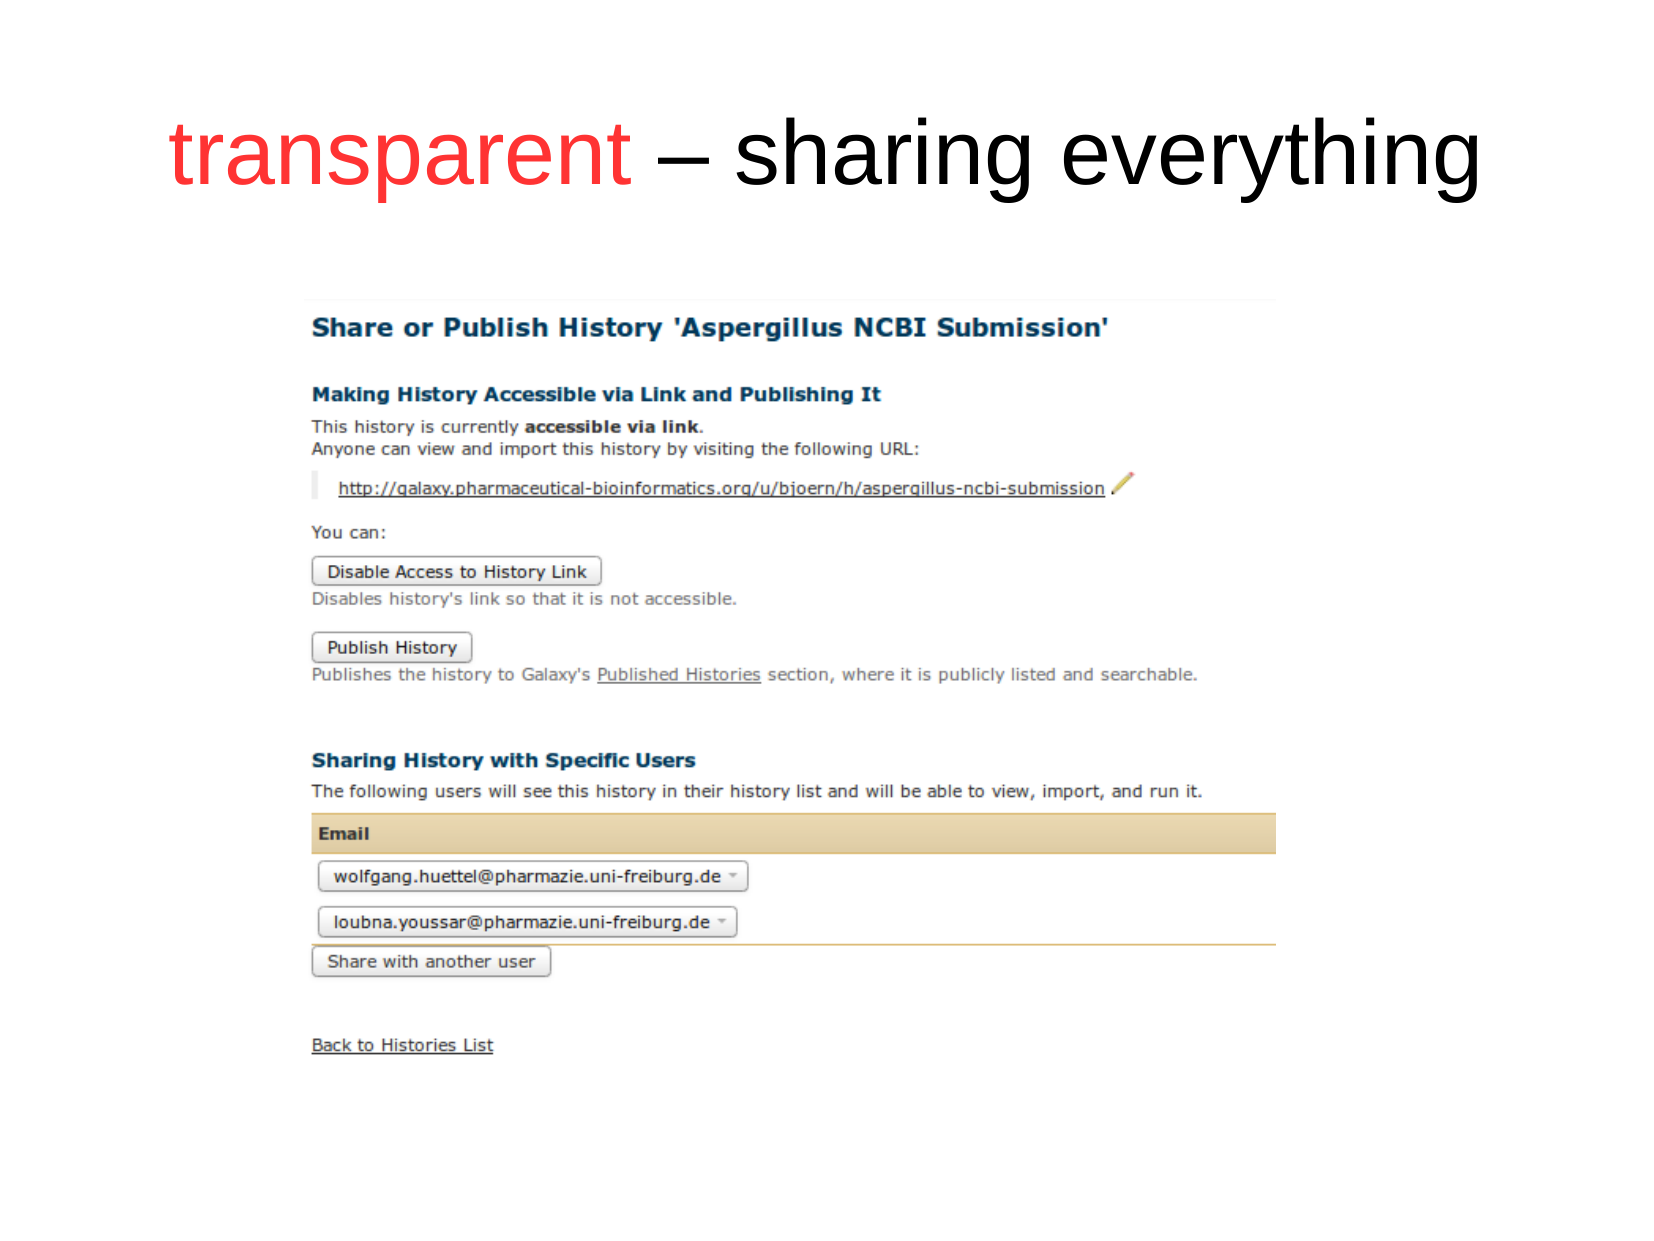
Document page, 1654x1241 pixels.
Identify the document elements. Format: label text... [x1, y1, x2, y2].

picture [304, 299, 1276, 1113]
title transparent – sharing everything [82, 49, 1571, 257]
